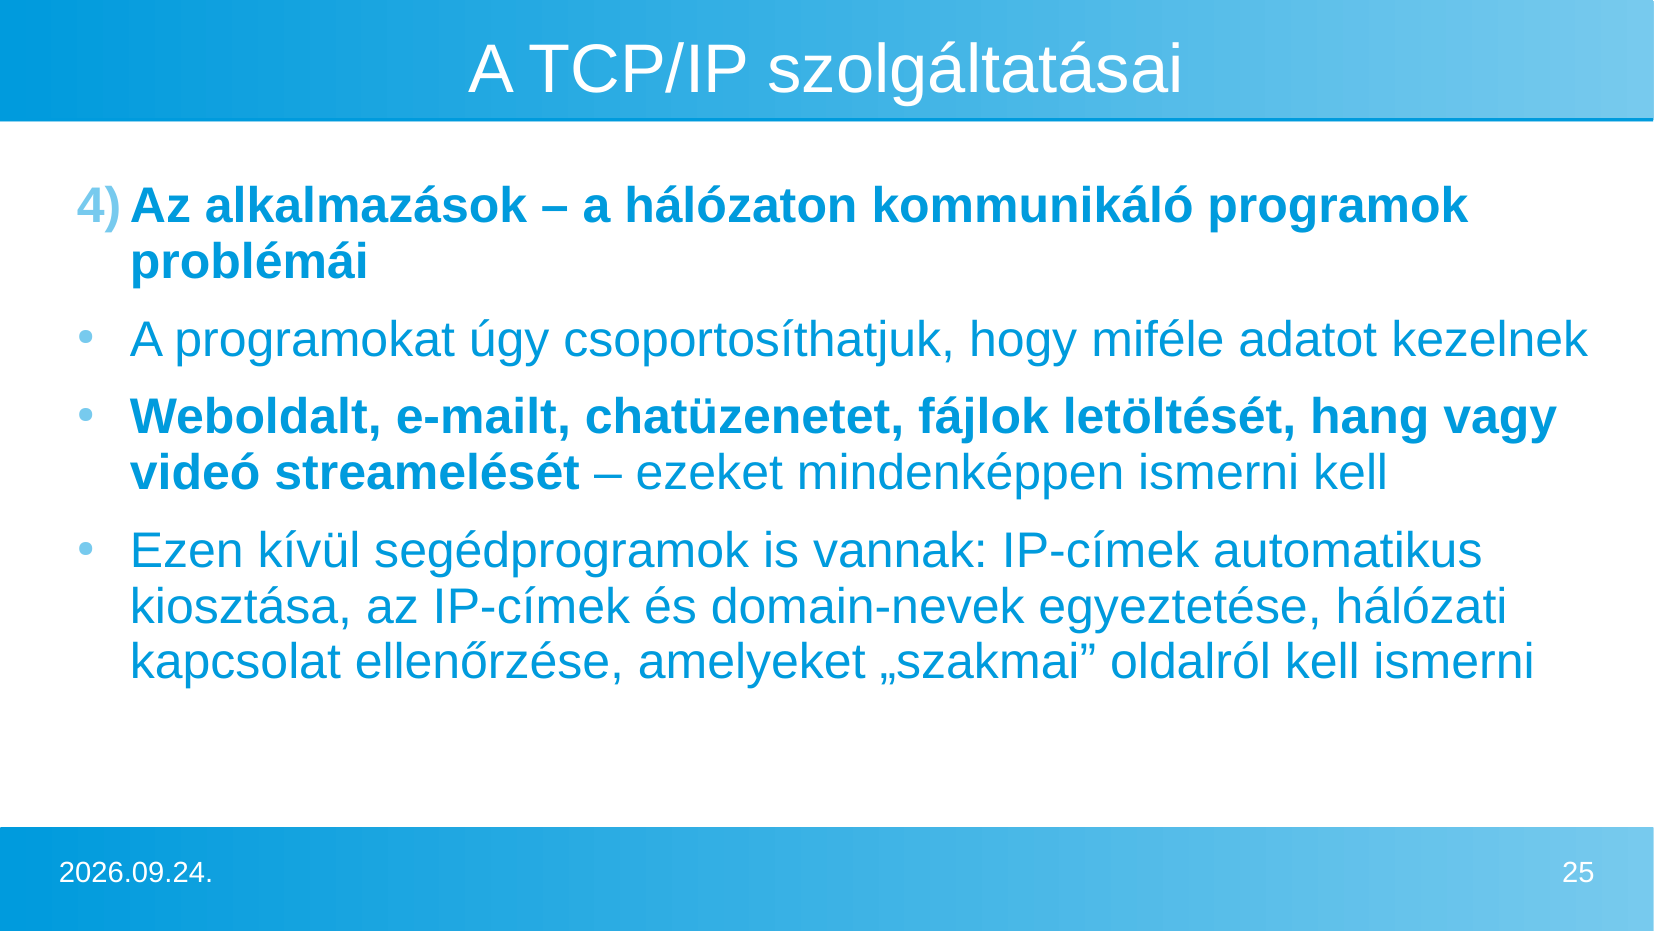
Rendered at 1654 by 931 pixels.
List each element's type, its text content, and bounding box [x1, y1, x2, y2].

title A TCP/IP szolgáltatásai [59, 29, 1595, 108]
list Az alkalmazások – a hálózaton kommunikáló programok problémái A programokat úgy csoportosíthatjuk, hogy miféle adatot kezelnek Weboldalt, e-mailt, chatüzenetet, fájlok letöltését, hang vagy videó streamelését – ezeket mindenképpen ismerni kell Ezen kívül segédprogramok is vannak: IP-címek automatikus kiosztása, az IP-címek és domain-nevek egyeztetése, hálózati kapcsolat ellenőrzése, amelyeket „szakmai” oldalról kell ismerni [59, 177, 1595, 768]
